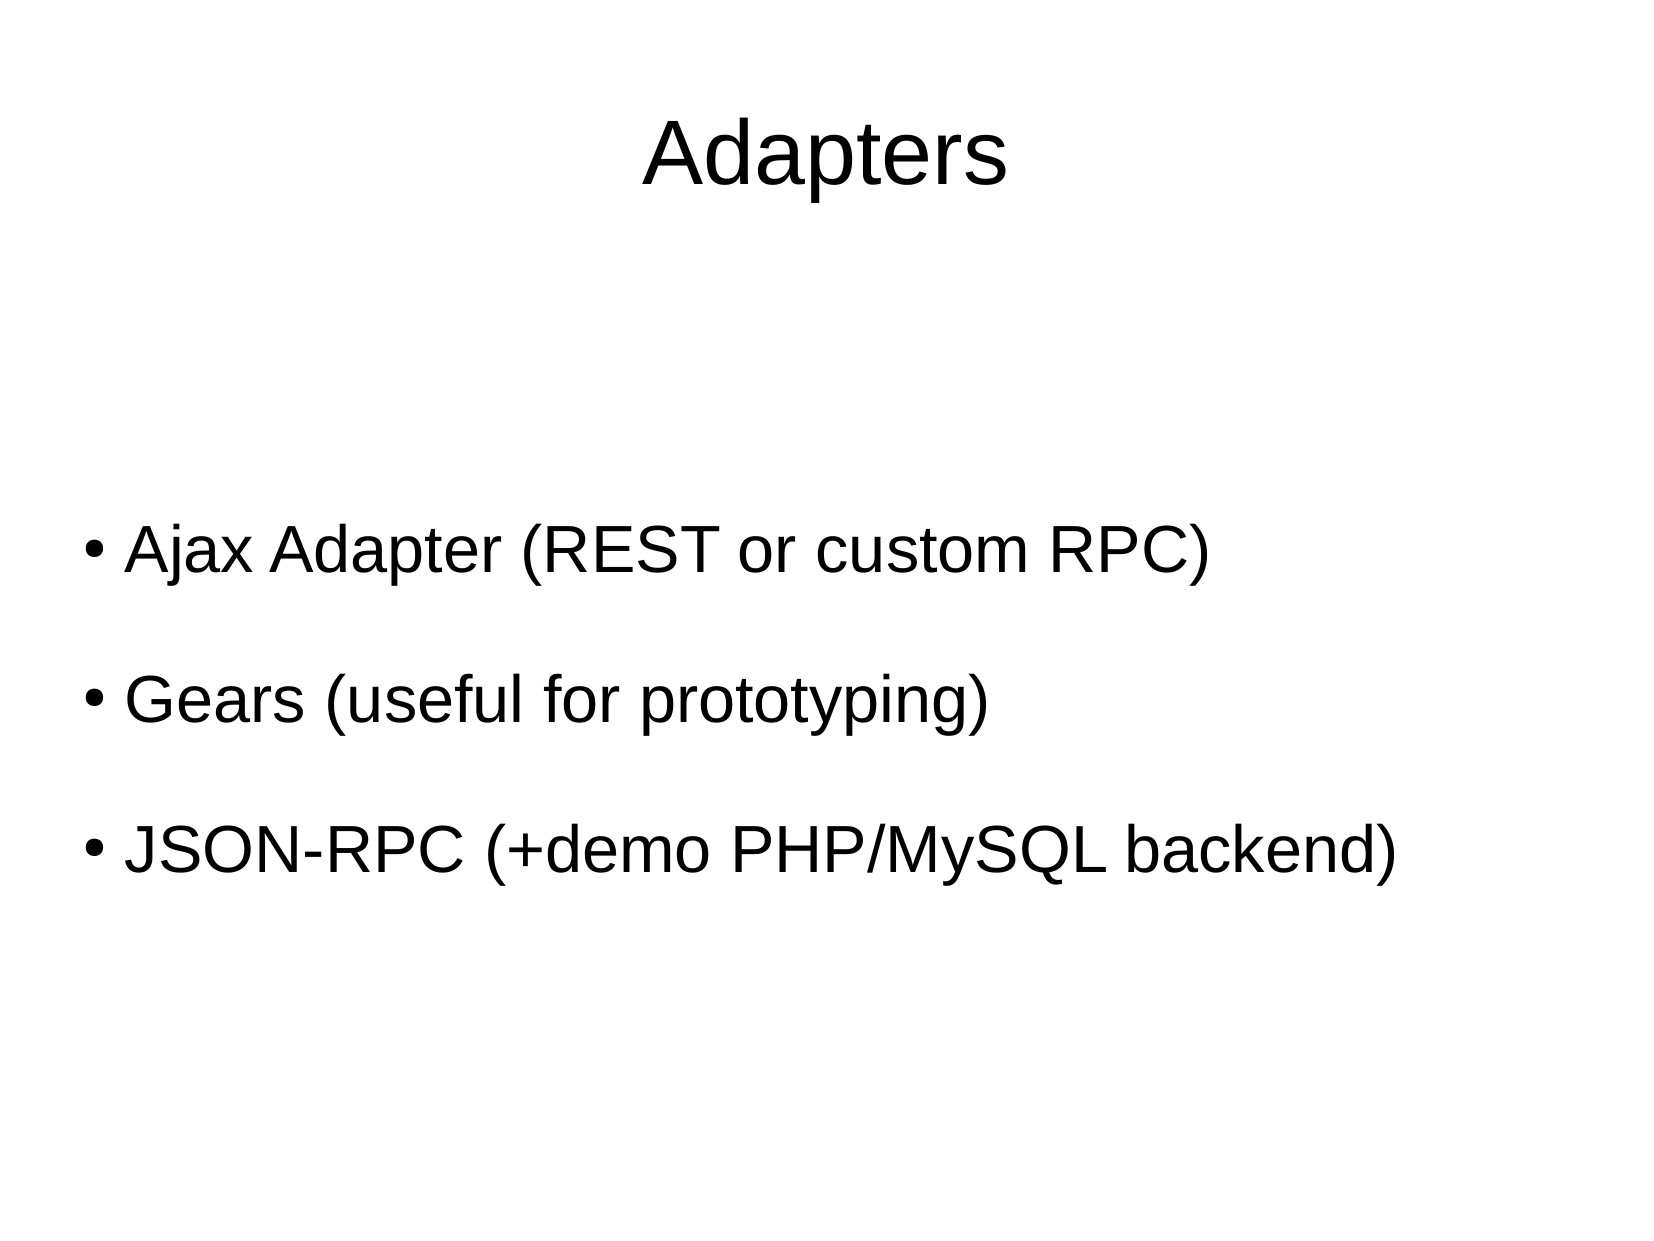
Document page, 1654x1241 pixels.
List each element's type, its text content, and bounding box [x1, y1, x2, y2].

subtitle Ajax Adapter (REST or custom RPC) Gears (useful for prototyping) JSON-RPC (+demo PHP/MySQL backend) [82, 297, 1571, 1102]
title Adapters [82, 56, 1571, 250]
